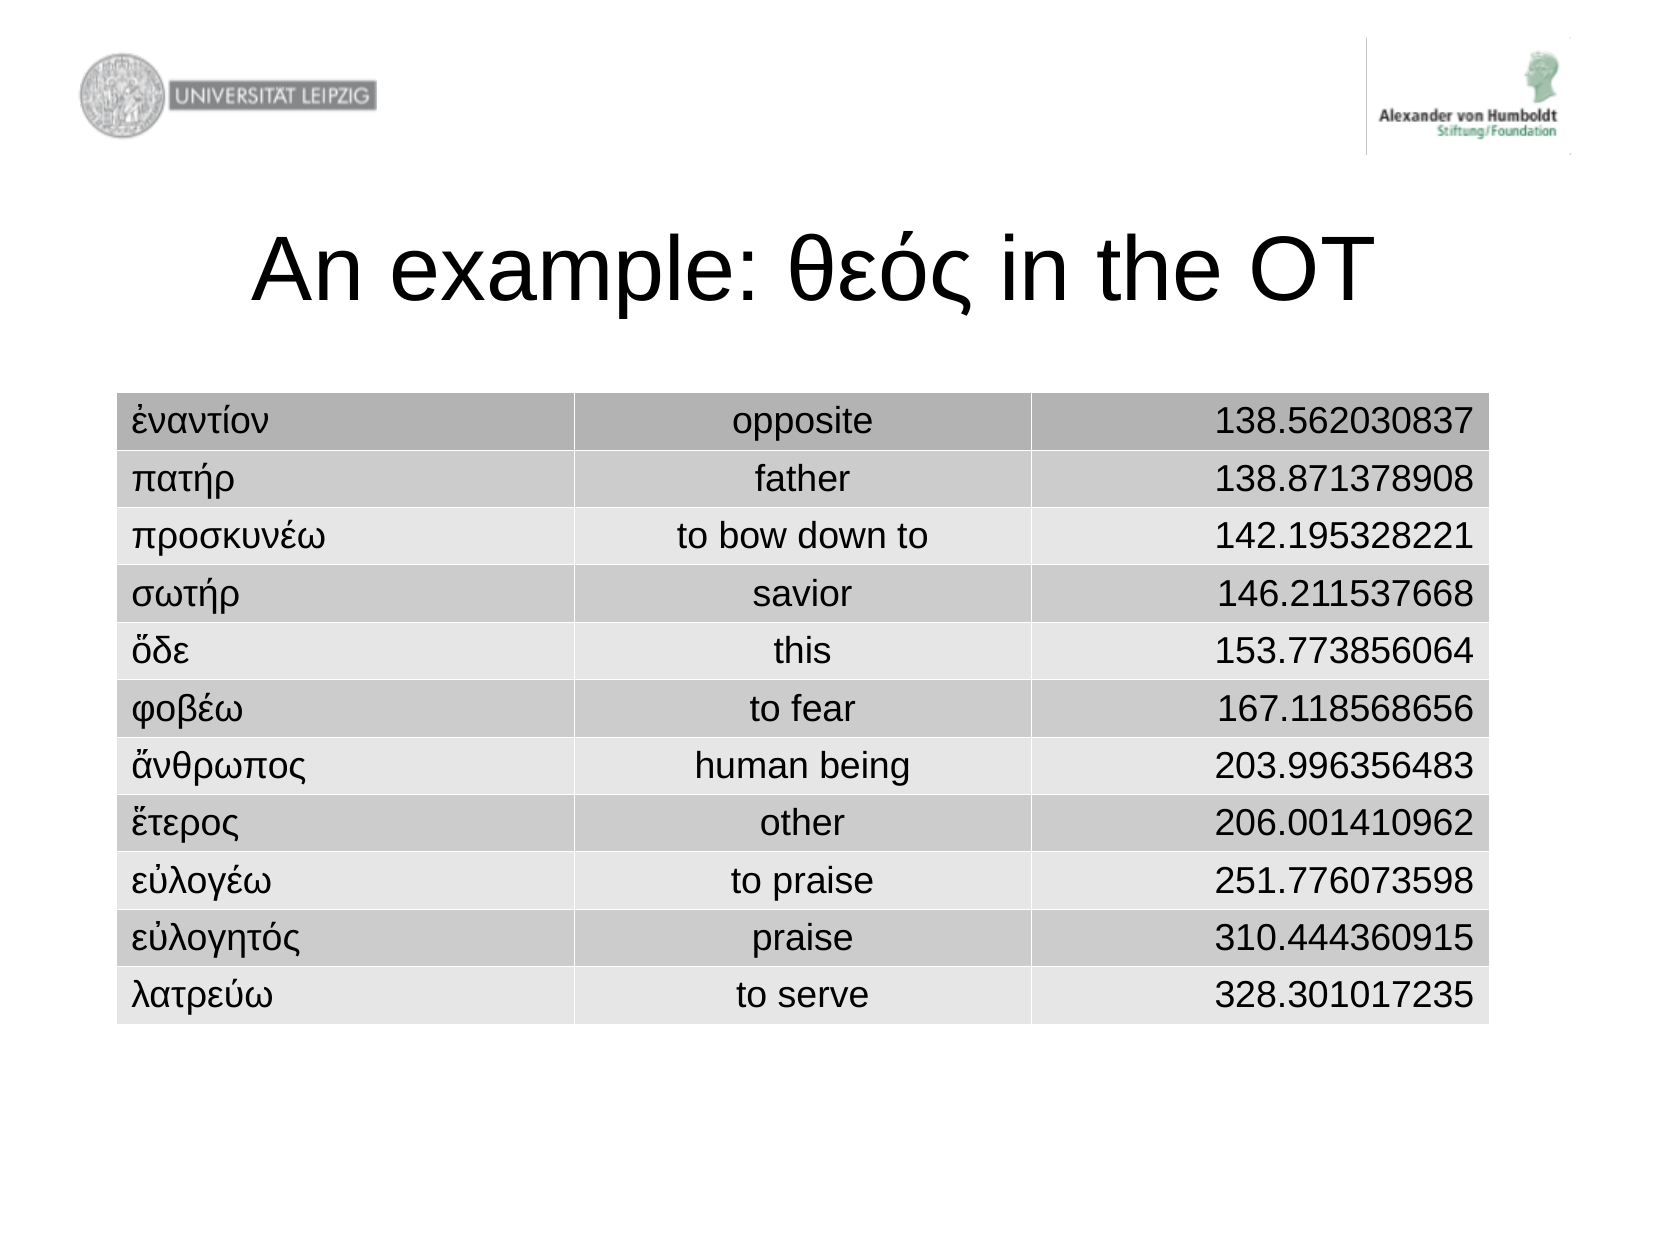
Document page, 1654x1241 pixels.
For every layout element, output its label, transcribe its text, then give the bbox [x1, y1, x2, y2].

table_cell ἄνθρωπος [117, 738, 574, 794]
table_cell to praise [575, 852, 1031, 909]
table_cell 142.195328221 [1032, 508, 1489, 564]
table_cell 167.118568656 [1032, 680, 1489, 737]
table_cell savior [575, 565, 1031, 622]
table_cell 153.773856064 [1032, 623, 1489, 679]
table_cell σωτήρ [117, 565, 574, 622]
table_cell to serve [575, 967, 1031, 1024]
table_cell πατήρ [117, 451, 574, 507]
table_cell 138.871378908 [1032, 451, 1489, 507]
table_cell this [575, 623, 1031, 679]
table_header opposite [575, 393, 1031, 450]
table_cell 328.301017235 [1032, 967, 1489, 1024]
table_cell εὐλογητός [117, 910, 574, 966]
table_cell other [575, 795, 1031, 851]
picture [76, 49, 383, 144]
table_cell 251.776073598 [1032, 852, 1489, 909]
table_cell λατρεύω [117, 967, 574, 1024]
table_cell to fear [575, 680, 1031, 737]
title An example: θεός in the OT [82, 165, 1571, 373]
table_cell father [575, 451, 1031, 507]
table_cell ὅδε [117, 623, 574, 679]
table_cell to bow down to [575, 508, 1031, 564]
table_cell εὐλογέω [117, 852, 574, 909]
table_cell 310.444360915 [1032, 910, 1489, 966]
table_cell 146.211537668 [1032, 565, 1489, 622]
table_cell προσκυνέω [117, 508, 574, 564]
table_cell human being [575, 738, 1031, 794]
table_cell praise [575, 910, 1031, 966]
picture [1365, 37, 1572, 155]
table_cell φοβέω [117, 680, 574, 737]
table_header 138.562030837 [1032, 393, 1489, 450]
table_header ἐναντίον [117, 393, 574, 450]
table_cell 203.996356483 [1032, 738, 1489, 794]
table_cell 206.001410962 [1032, 795, 1489, 851]
table_cell ἕτερος [117, 795, 574, 851]
